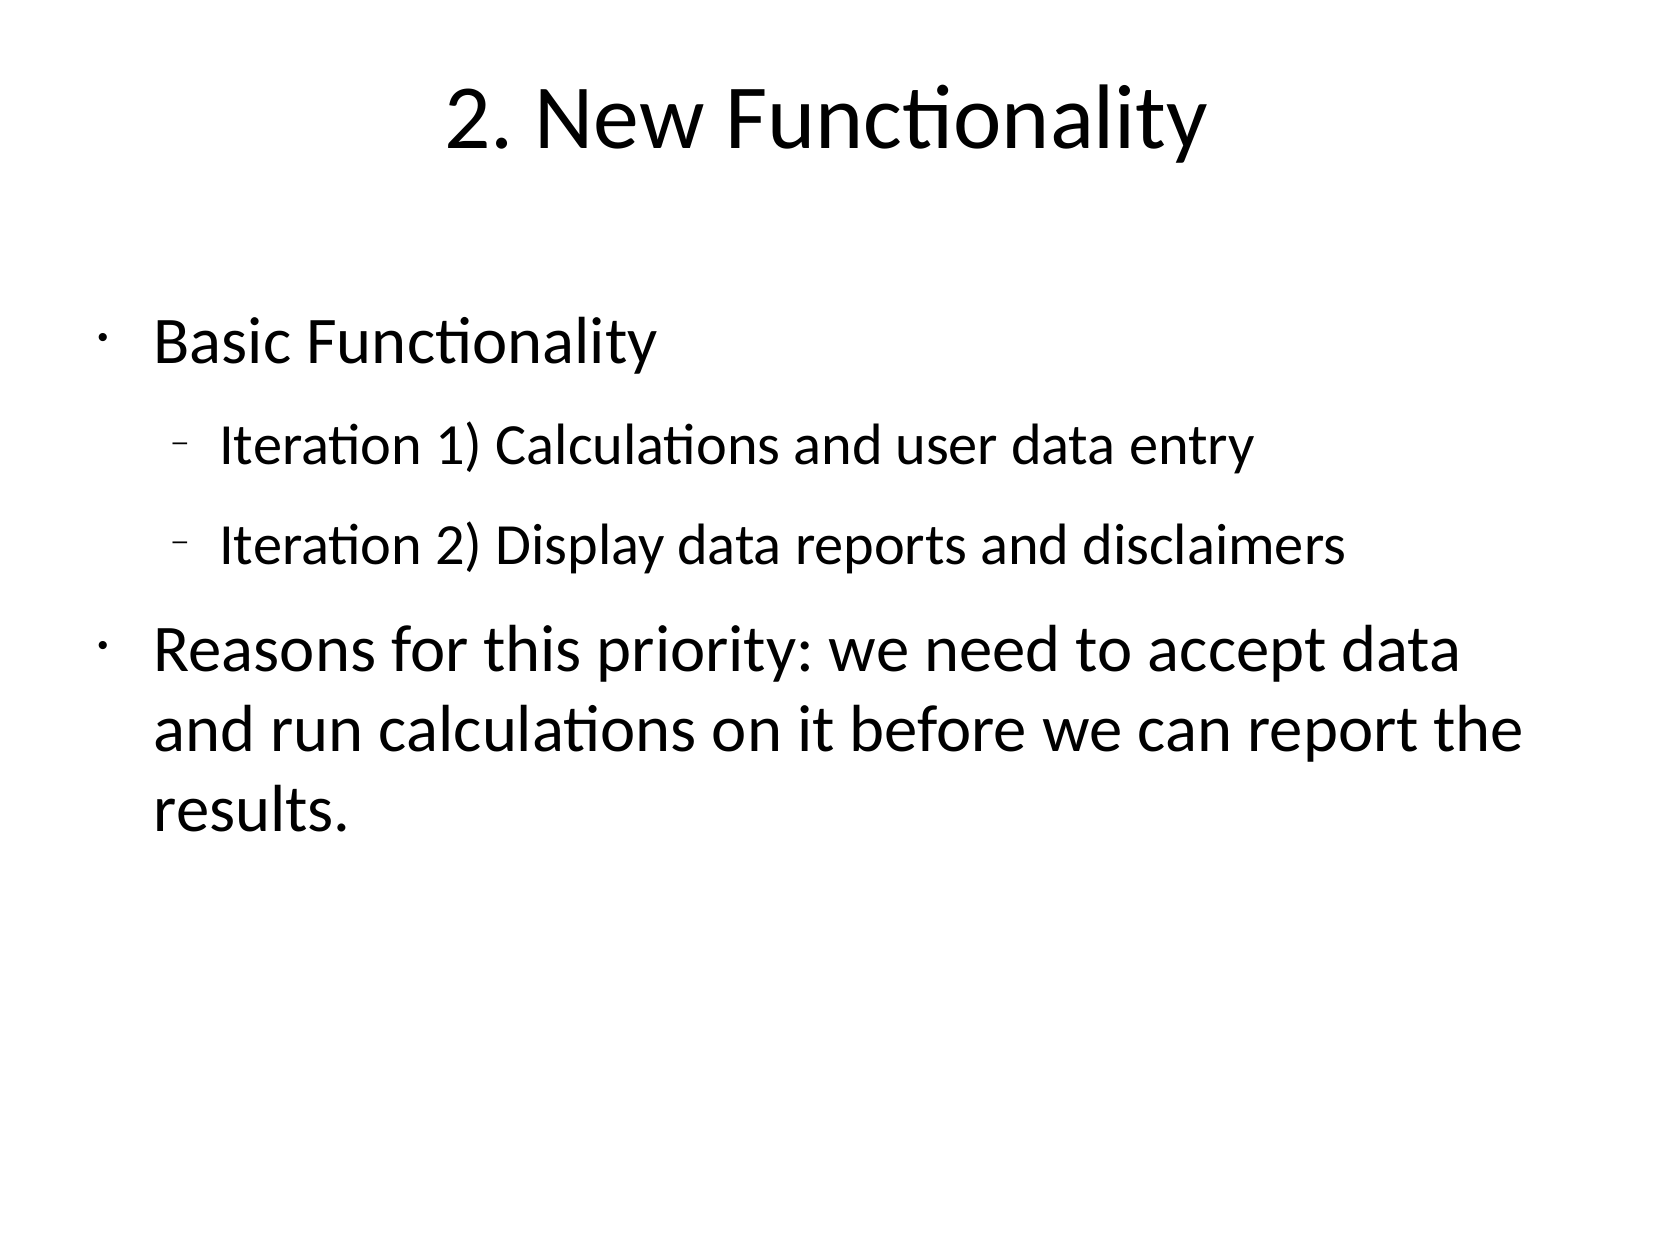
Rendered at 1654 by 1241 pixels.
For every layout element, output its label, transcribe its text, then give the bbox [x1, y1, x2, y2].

list Basic Functionality Iteration 1) Calculations and user data entry Iteration 2) Display data reports and disclaimers Reasons for this priority: we need to accept data and run calculations on it before we can report the results. [82, 289, 1571, 1108]
title 2. New Functionality [82, 49, 1571, 257]
